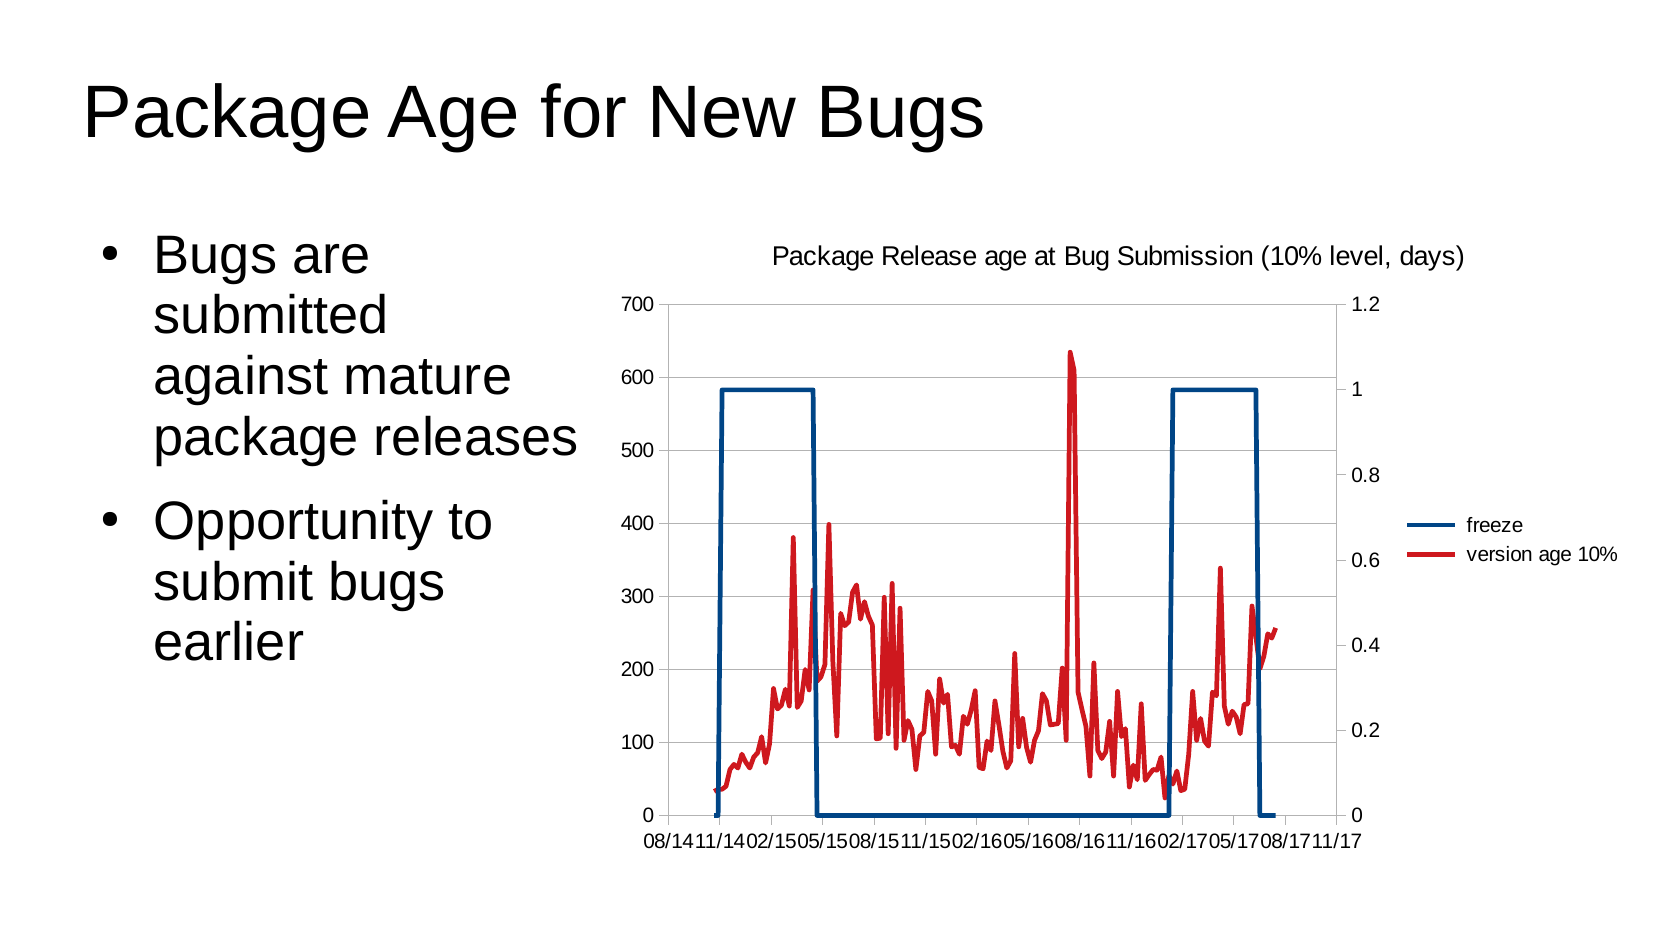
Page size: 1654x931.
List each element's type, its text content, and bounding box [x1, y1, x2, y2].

title Package Age for New Bugs [82, 35, 1235, 189]
list Bugs are submitted against mature package releases Opportunity to submit bugs earlier [82, 224, 600, 764]
chart [600, 212, 1638, 867]
